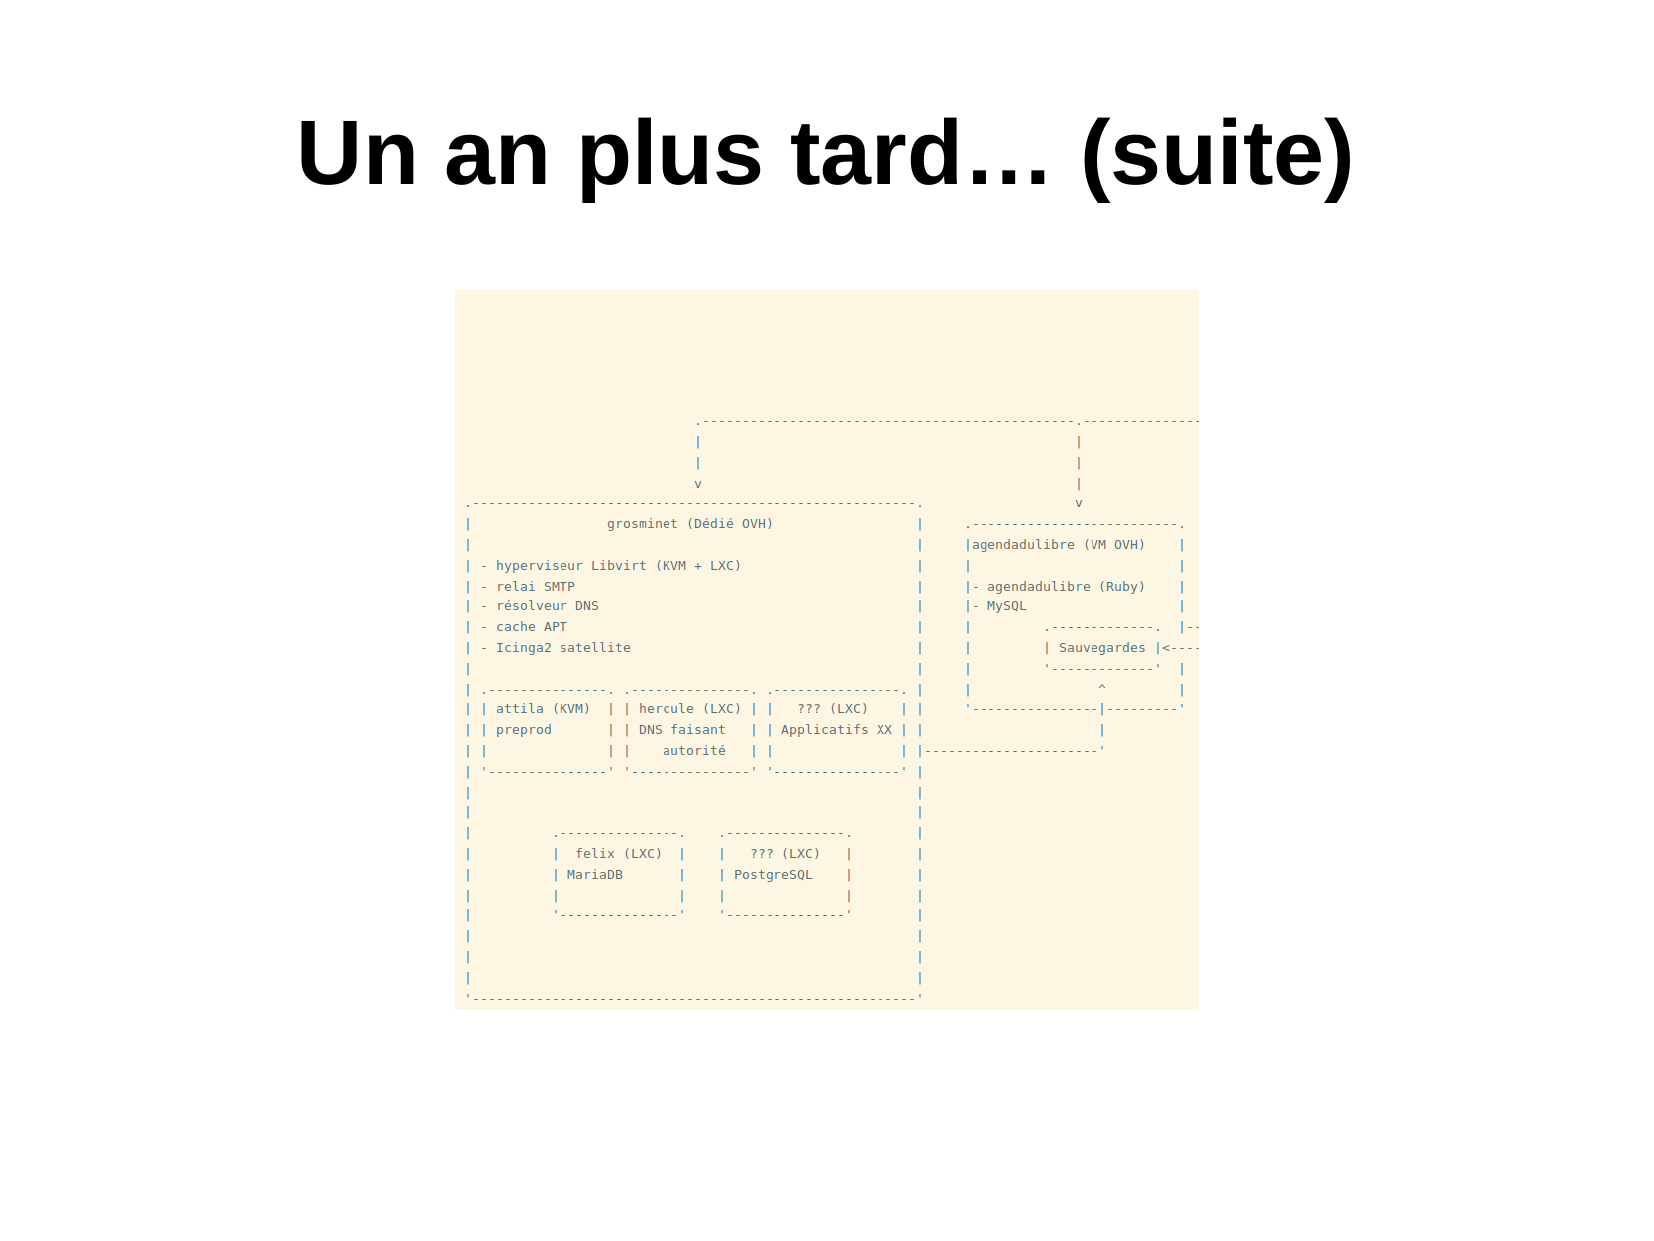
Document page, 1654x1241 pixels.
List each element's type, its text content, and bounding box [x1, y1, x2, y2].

picture [455, 290, 1199, 1010]
title Un an plus tard… (suite) [82, 49, 1571, 257]
